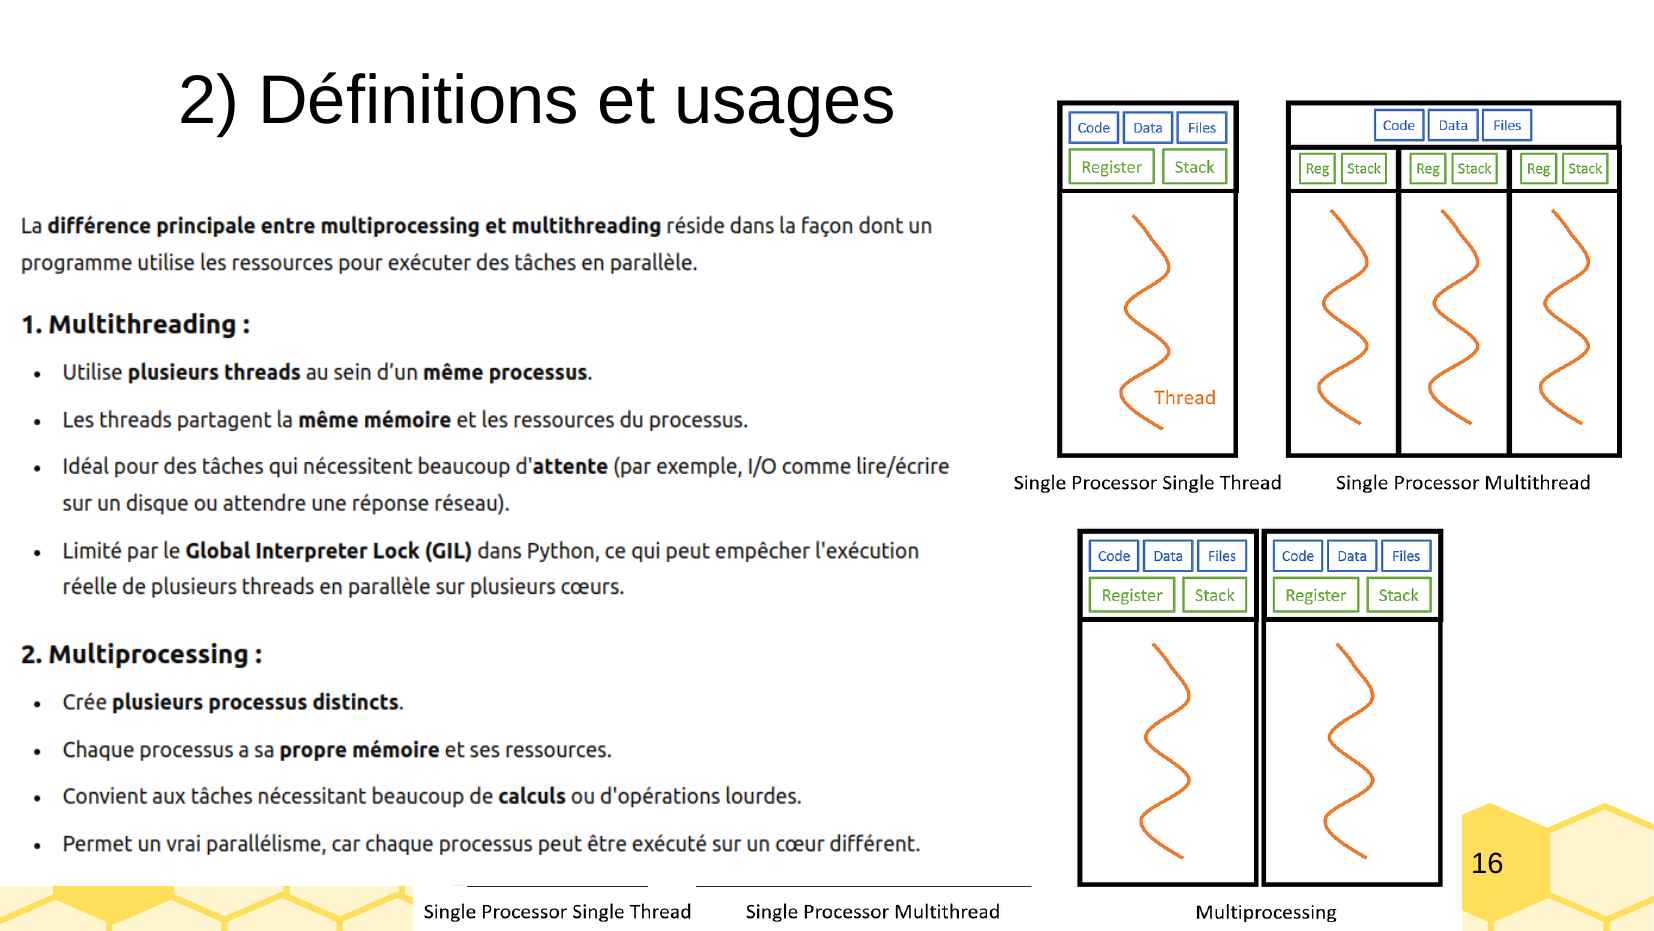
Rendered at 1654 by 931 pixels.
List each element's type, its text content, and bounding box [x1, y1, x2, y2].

title 2) Définitions et usages [0, 21, 1282, 178]
picture [0, 88, 1654, 931]
